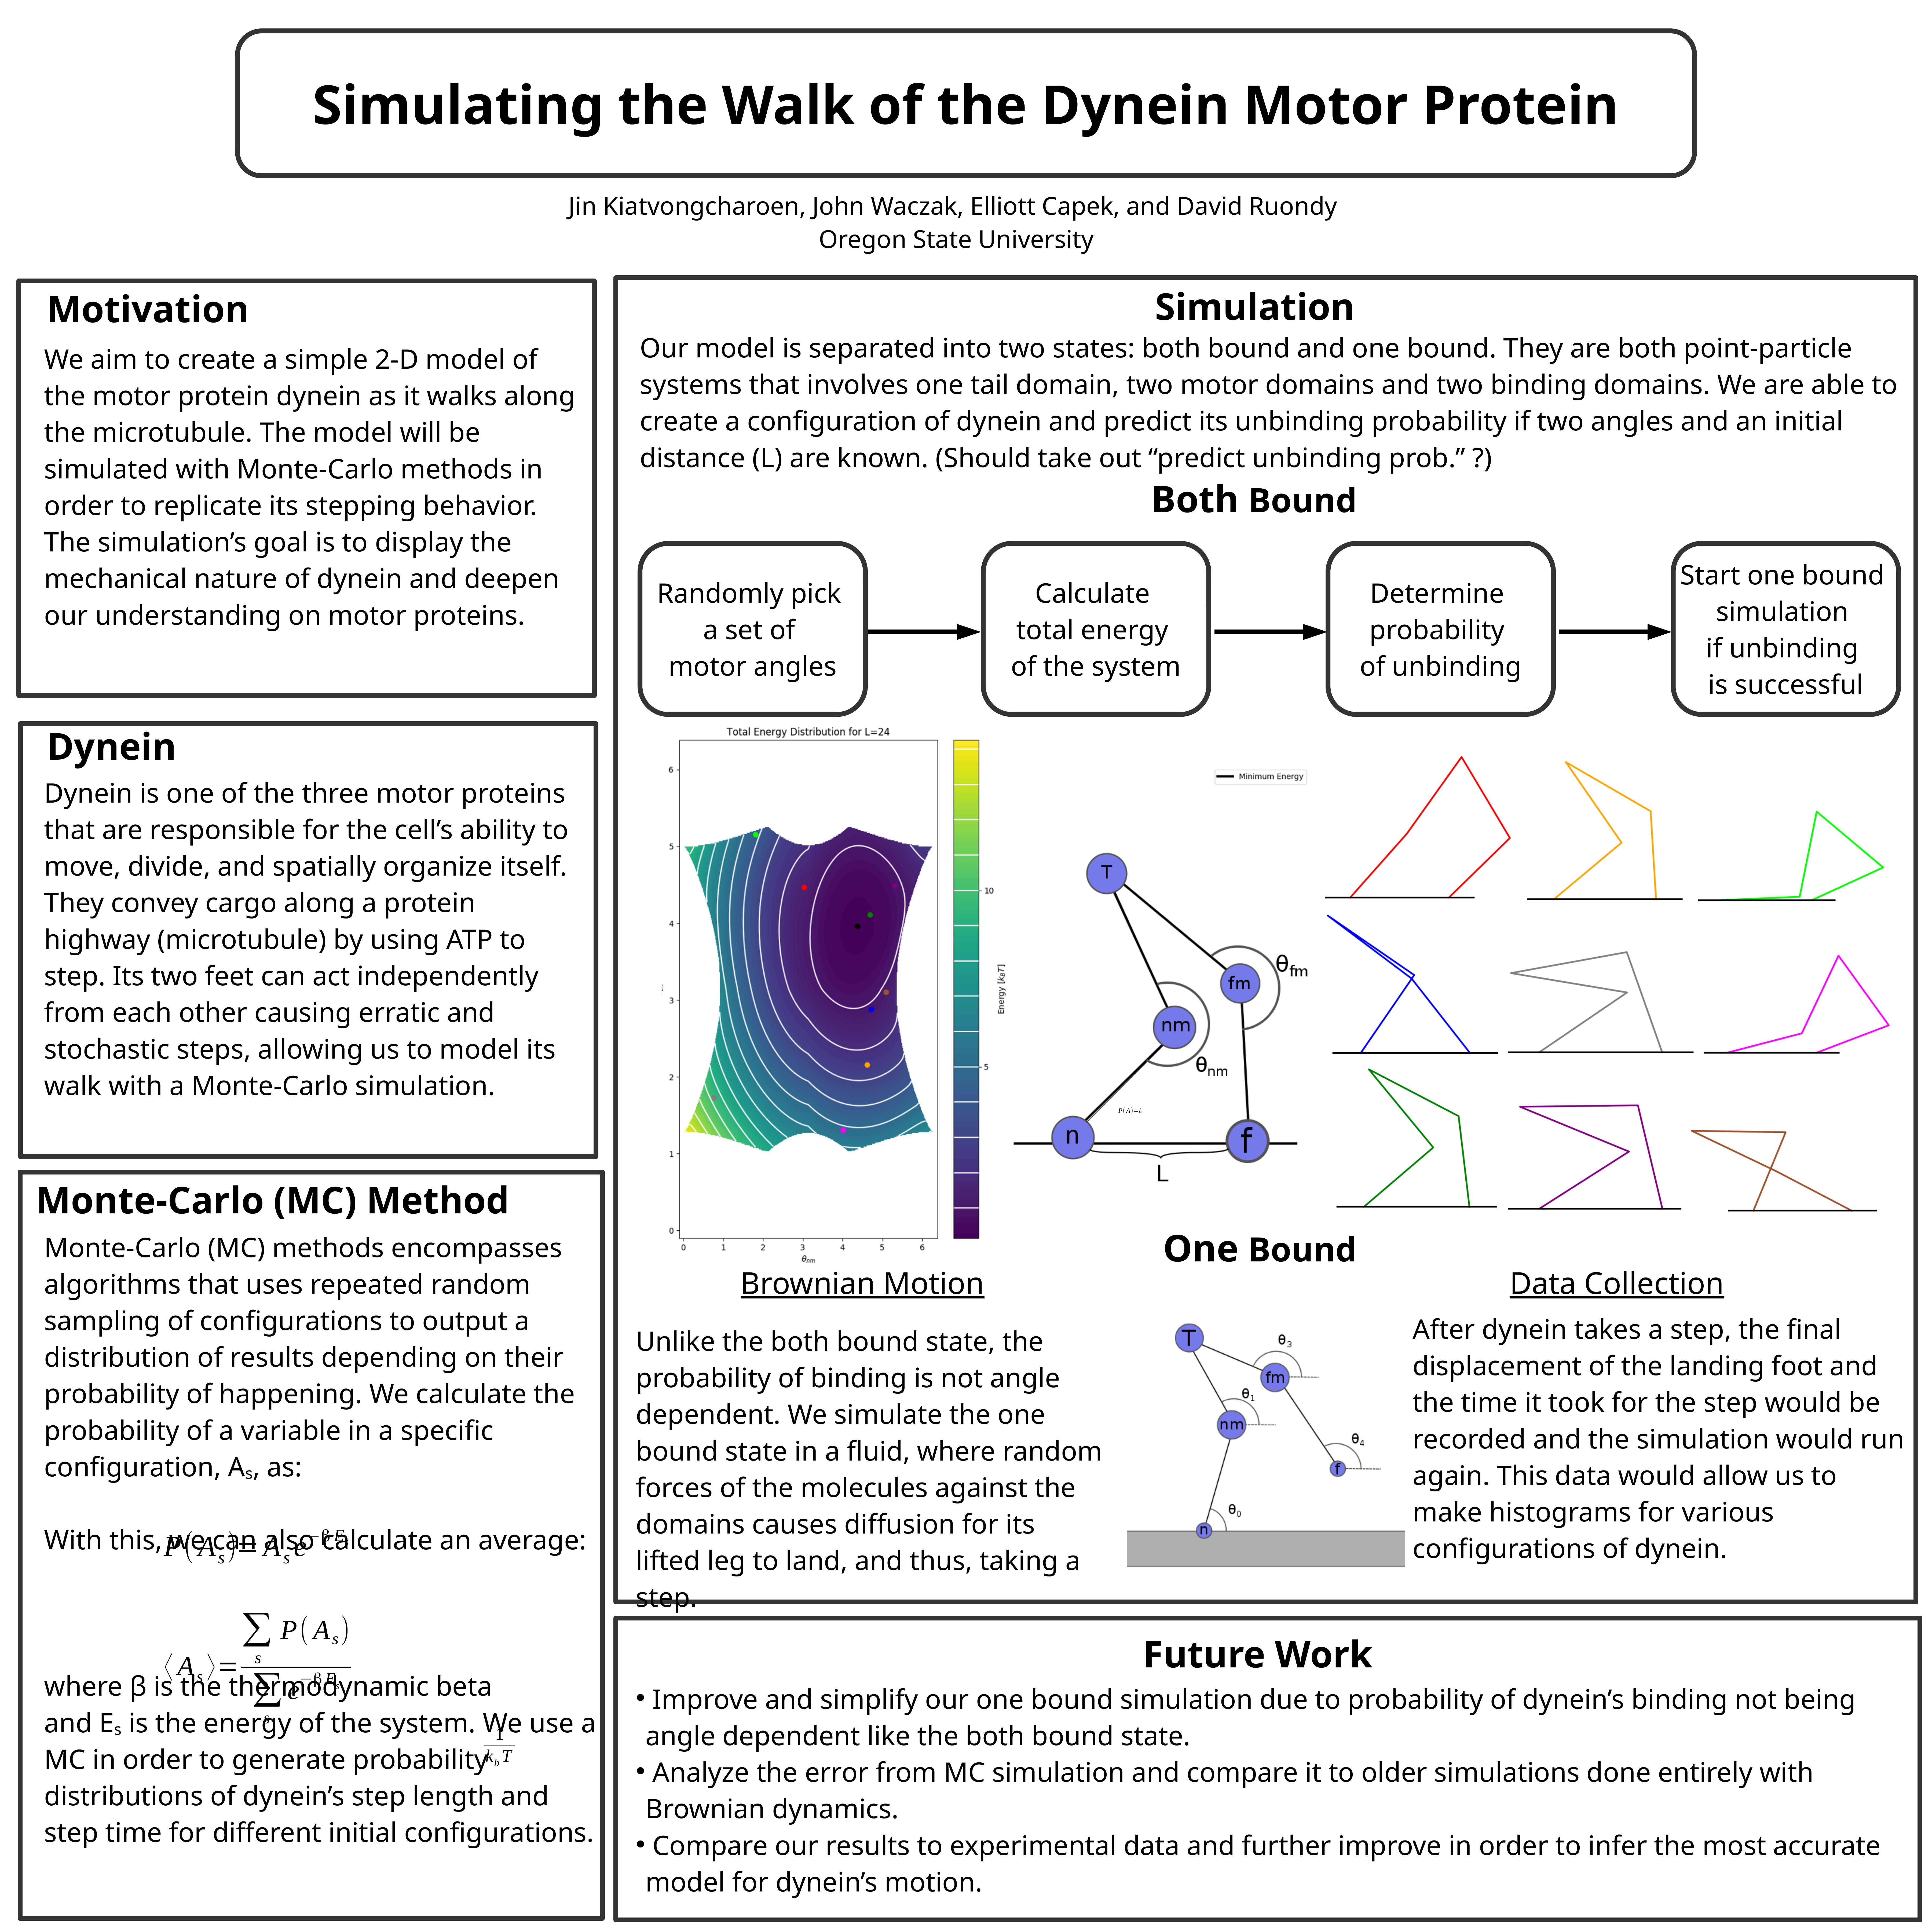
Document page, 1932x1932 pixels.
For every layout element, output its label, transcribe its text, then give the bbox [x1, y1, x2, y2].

text_box Data Collection [1506, 1260, 1730, 1308]
text_box [204, 724, 596, 1157]
text_box [19, 281, 594, 696]
text_box Randomly pick a set of motor angles [640, 543, 866, 715]
text_box After dynein takes a step, the final displacement of the landing foot and the time it took for the step would be recorded and the simulation would run again. This data would allow us to make histograms for various configurations of dynein. [1409, 1308, 1916, 1616]
text_box Motivation [43, 281, 280, 338]
text_box Simulating the Walk of the Dynein Motor Protein [237, 31, 1695, 176]
text_box We aim to create a simple 2-D model of the motor protein dynein as it walks along the microtubule. The model will be simulated with Monte-Carlo methods in order to replicate its stepping behavior. The simulation’s goal is to display the mechanical nature of dynein and deepen our understanding on motor proteins. [40, 338, 580, 684]
text_box Start one bound simulation if unbinding is successful [1673, 543, 1899, 715]
text_box One Bound [1159, 1220, 1389, 1284]
text_box Dynein [43, 718, 204, 772]
text_box [20, 724, 43, 1157]
picture [1127, 1292, 1405, 1570]
text_box Jin Kiatvongcharoen, John Waczak, Elliott Capek, and David Ruondy Oregon State University [564, 186, 1368, 288]
text_box Brownian Motion [737, 1260, 998, 1308]
chart [479, 1725, 519, 1769]
chart [157, 1610, 358, 1726]
picture [1699, 936, 1893, 1062]
text_box Monte-Carlo (MC) methods encompasses algorithms that uses repeated random sampling of configurations to output a distribution of results depending on their probability of happening. We calculate the probability of a variable in a specific configuration, As, as: With this, we can also calculate an average: where β is the thermodynamic beta and Es is the energy of the system. We use a MC in order to generate probability distributions of dynein’s step length and step time for different initial configurations. [40, 1226, 600, 1915]
text_box Both Bound [1147, 471, 1389, 544]
chart [155, 1525, 356, 1567]
picture [661, 707, 1898, 1267]
text_box Calculate total energy of the system [983, 543, 1209, 715]
text_box Improve and simplify our one bound simulation due to probability of dynein’s binding not being angle dependent like the both bound state. Analyze the error from MC simulation and compare it to older simulations done entirely with Brownian dynamics. Compare our results to experimental data and further improve in order to infer the most accurate model for dynein’s motion. [632, 1678, 1904, 1918]
text_box Simulation [1151, 279, 1377, 327]
text_box Unlike the both bound state, the probability of binding is not angle dependent. We simulate the one bound state in a fluid, where random forces of the molecules against the domains causes diffusion for its lifted leg to land, and thus, taking a step. [632, 1320, 1107, 1600]
text_box Our model is separated into two states: both bound and one bound. They are both point-particle systems that involves one tail domain, two motor domains and two binding domains. We are able to create a configuration of dynein and predict its unbinding probability if two angles and an initial distance (L) are known. (Should take out “predict unbinding prob.” ?) [636, 327, 1904, 528]
text_box Determine probability of unbinding [1328, 543, 1554, 715]
text_box Future Work [1139, 1626, 1393, 1678]
text_box Dynein is one of the three motor proteins that are responsible for the cell’s ability to move, divide, and spatially organize itself. They convey cargo along a protein highway (microtubule) by using ATP to step. Its two feet can act independently from each other causing erratic and stochastic steps, allowing us to model its walk with a Monte-Carlo simulation. [40, 772, 592, 1157]
text_box Monte-Carlo (MC) Method [32, 1174, 548, 1233]
chart [1116, 1107, 1144, 1115]
